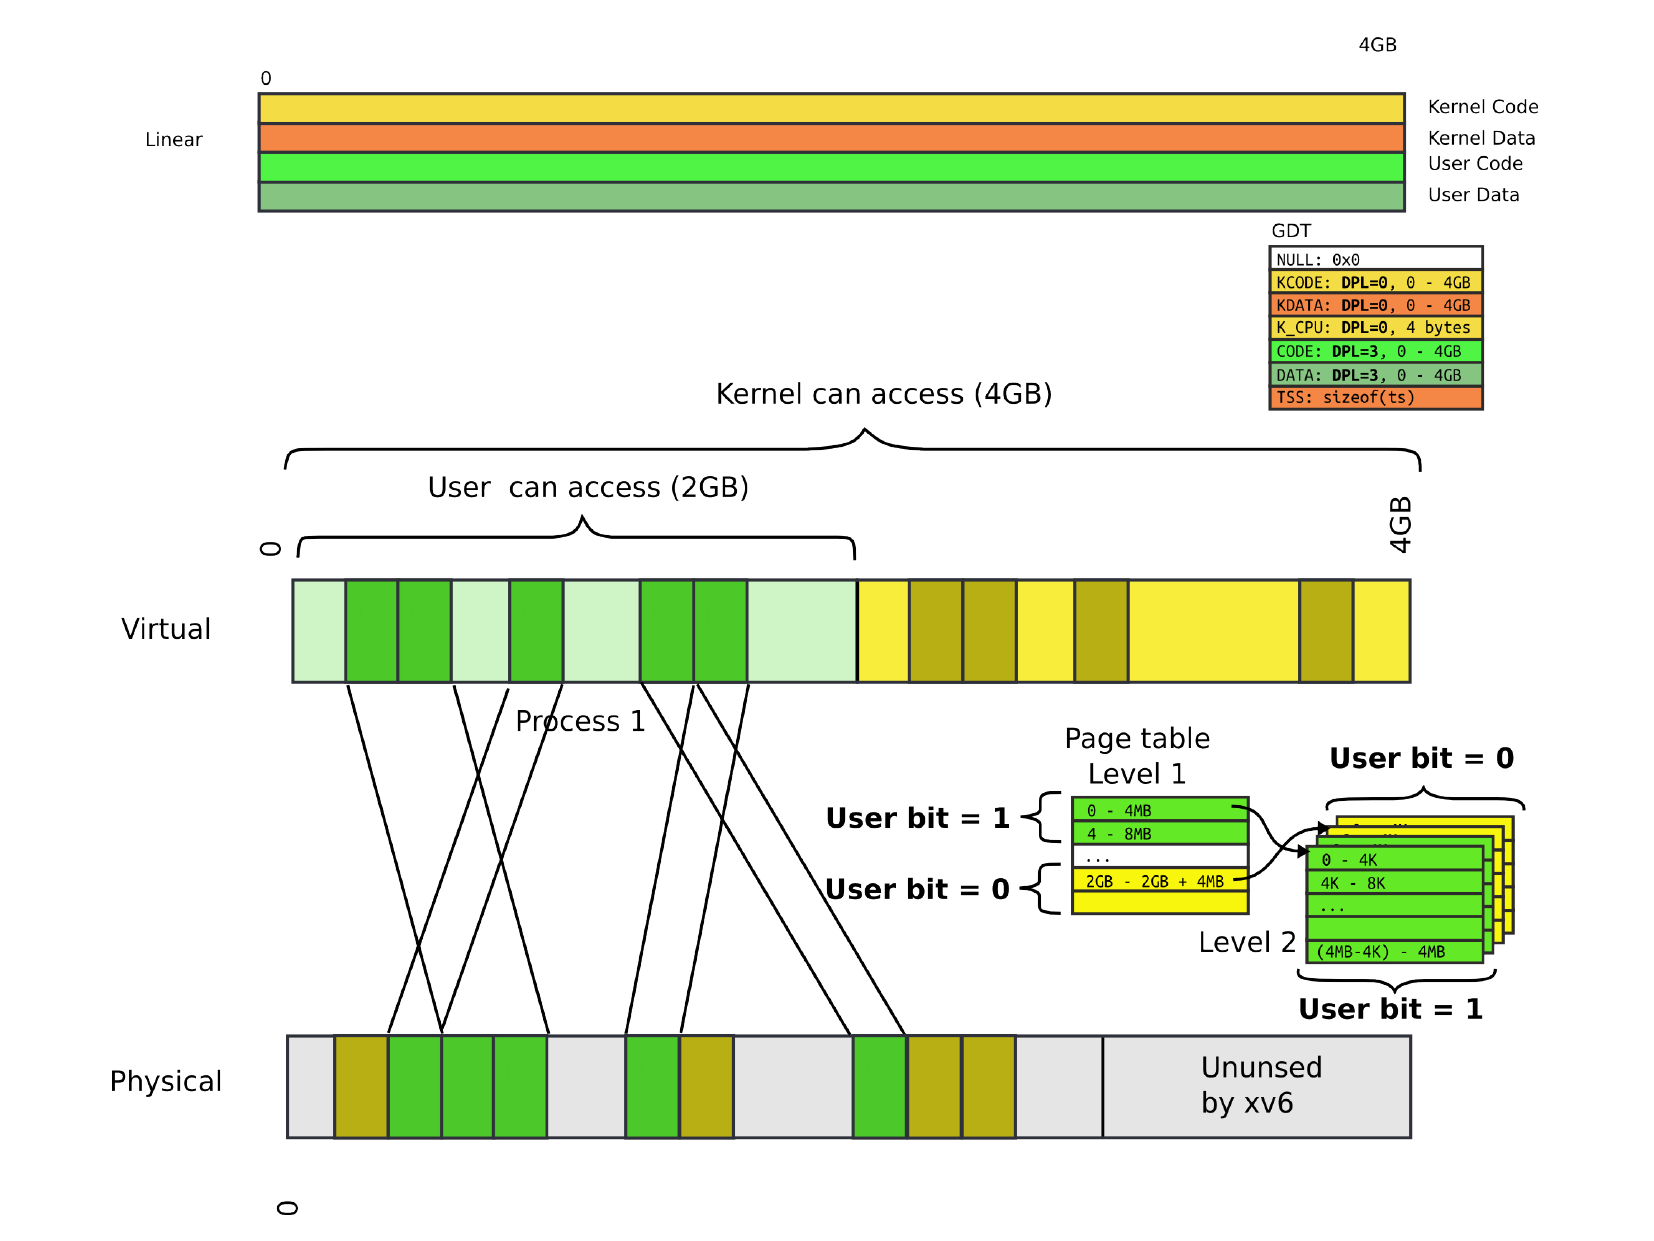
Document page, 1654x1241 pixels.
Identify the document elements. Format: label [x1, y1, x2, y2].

picture [112, 37, 1538, 1215]
